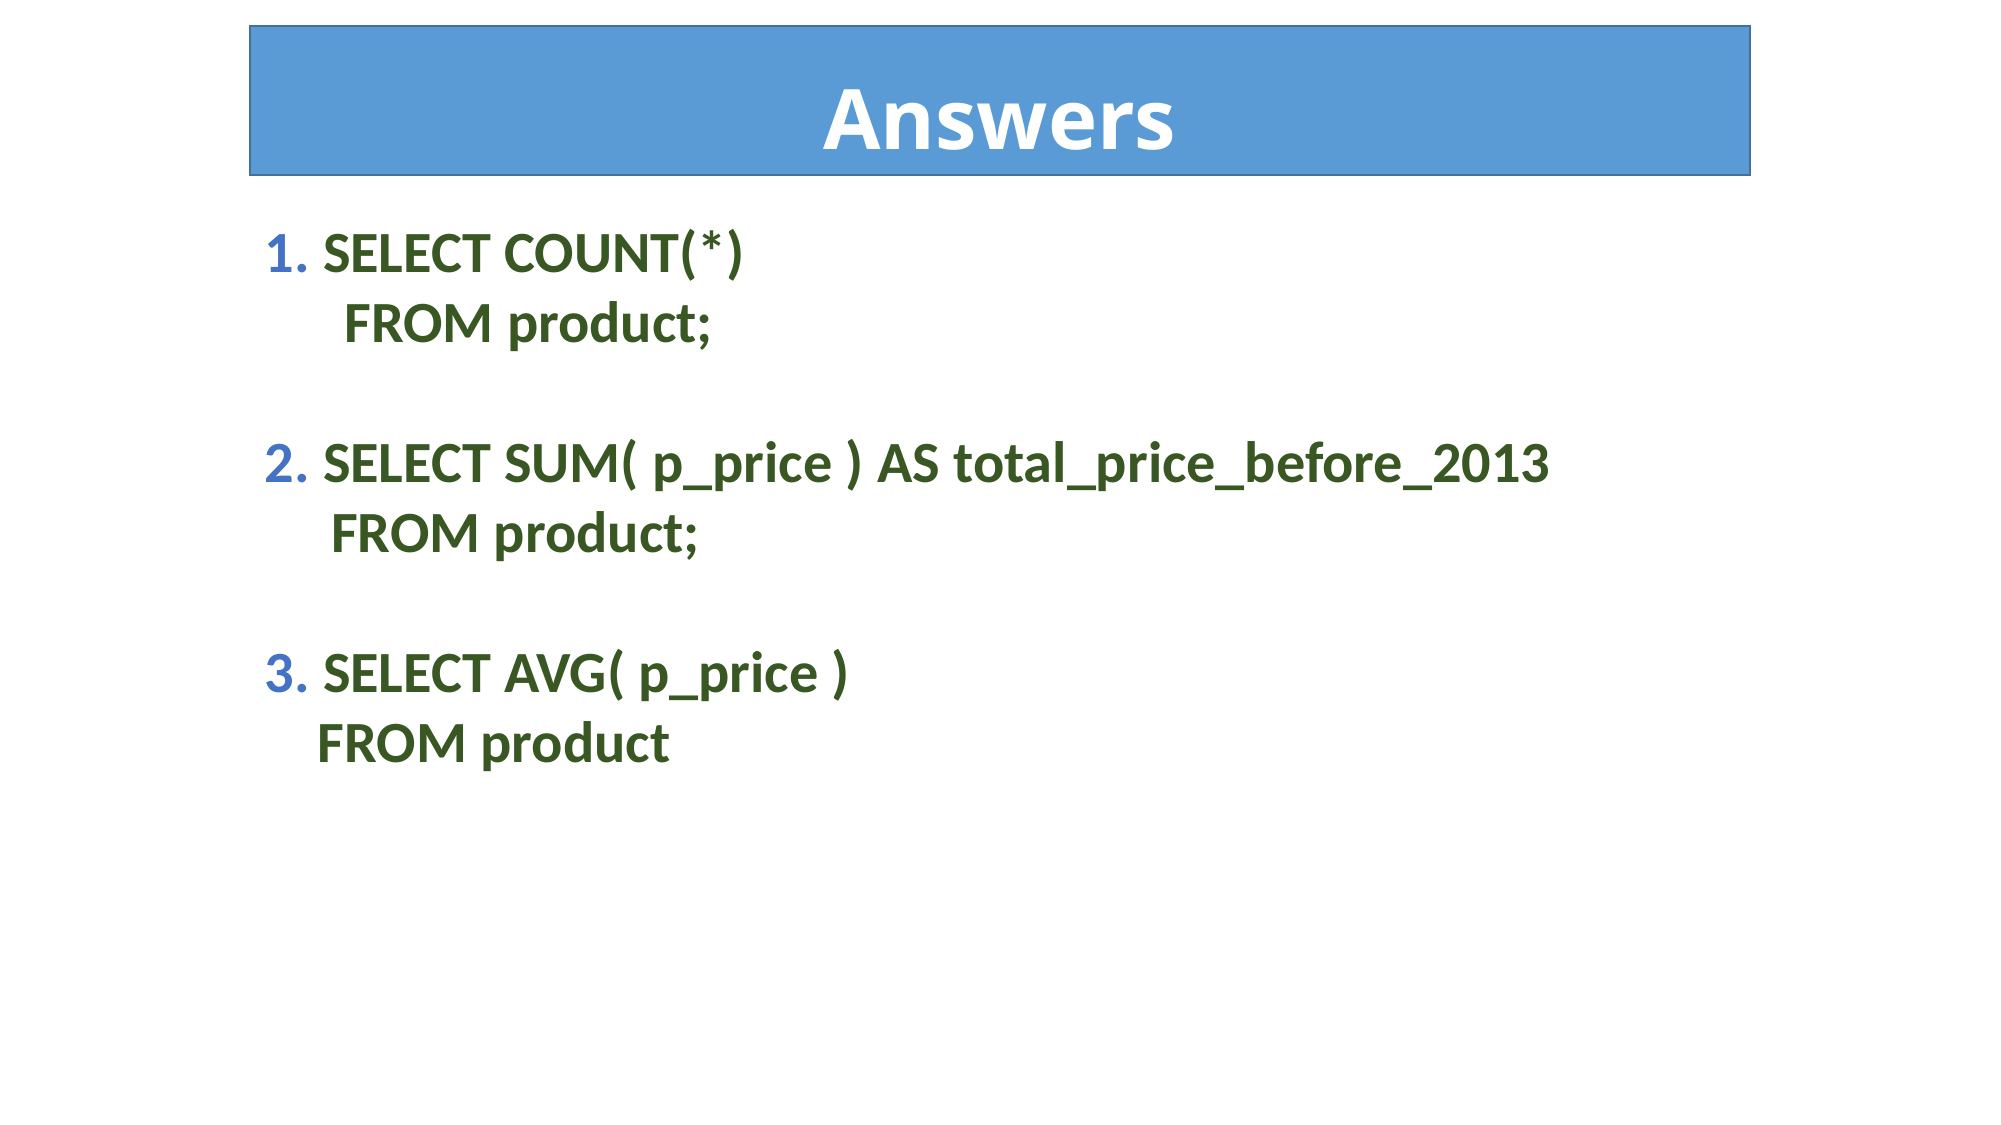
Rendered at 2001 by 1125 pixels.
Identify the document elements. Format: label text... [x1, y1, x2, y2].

text_box 1. SELECT COUNT(*) FROM product; 2. SELECT SUM( p_price ) AS total_price_before_2013 FROM product; 3. SELECT AVG( p_price ) FROM product [249, 206, 1750, 1091]
title Answers [249, 26, 1750, 176]
